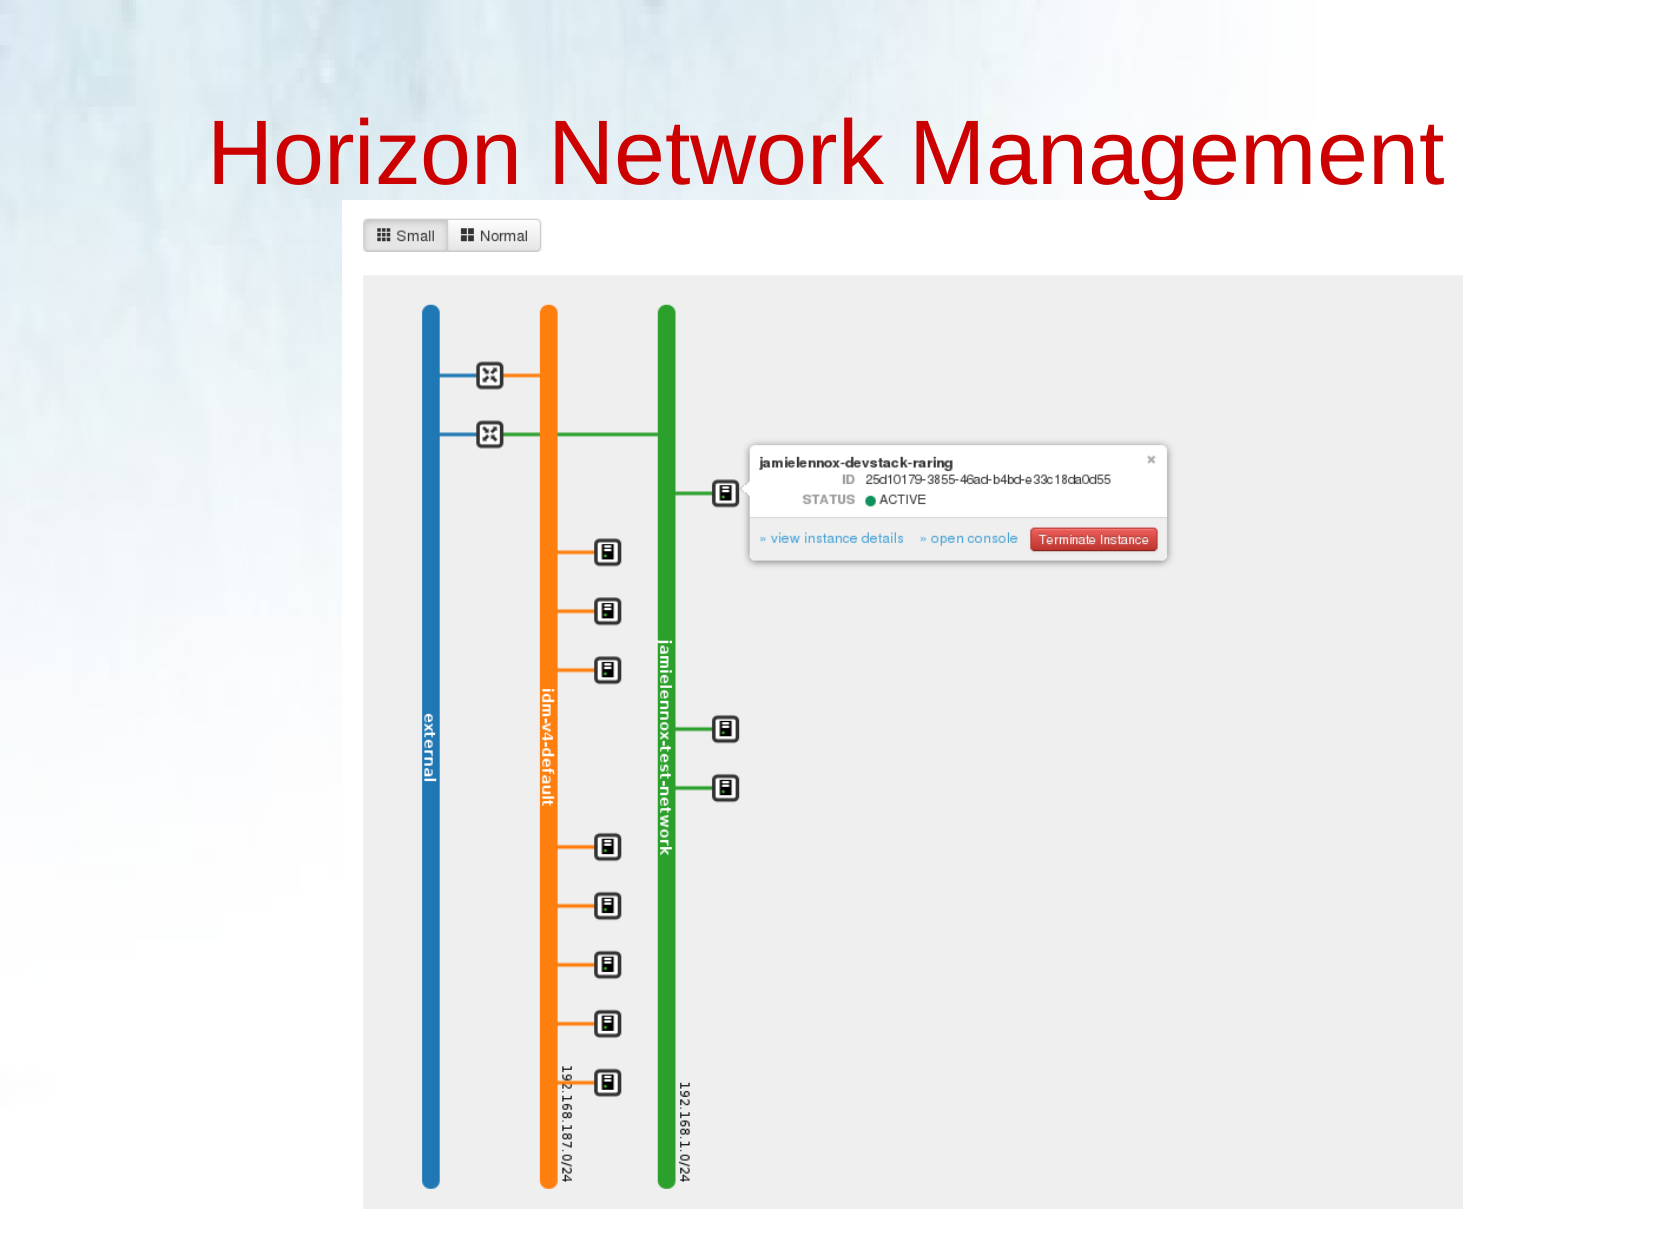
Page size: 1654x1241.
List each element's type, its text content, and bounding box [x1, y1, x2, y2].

title Horizon Network Management [82, 49, 1571, 257]
picture [0, 0, 1654, 1241]
